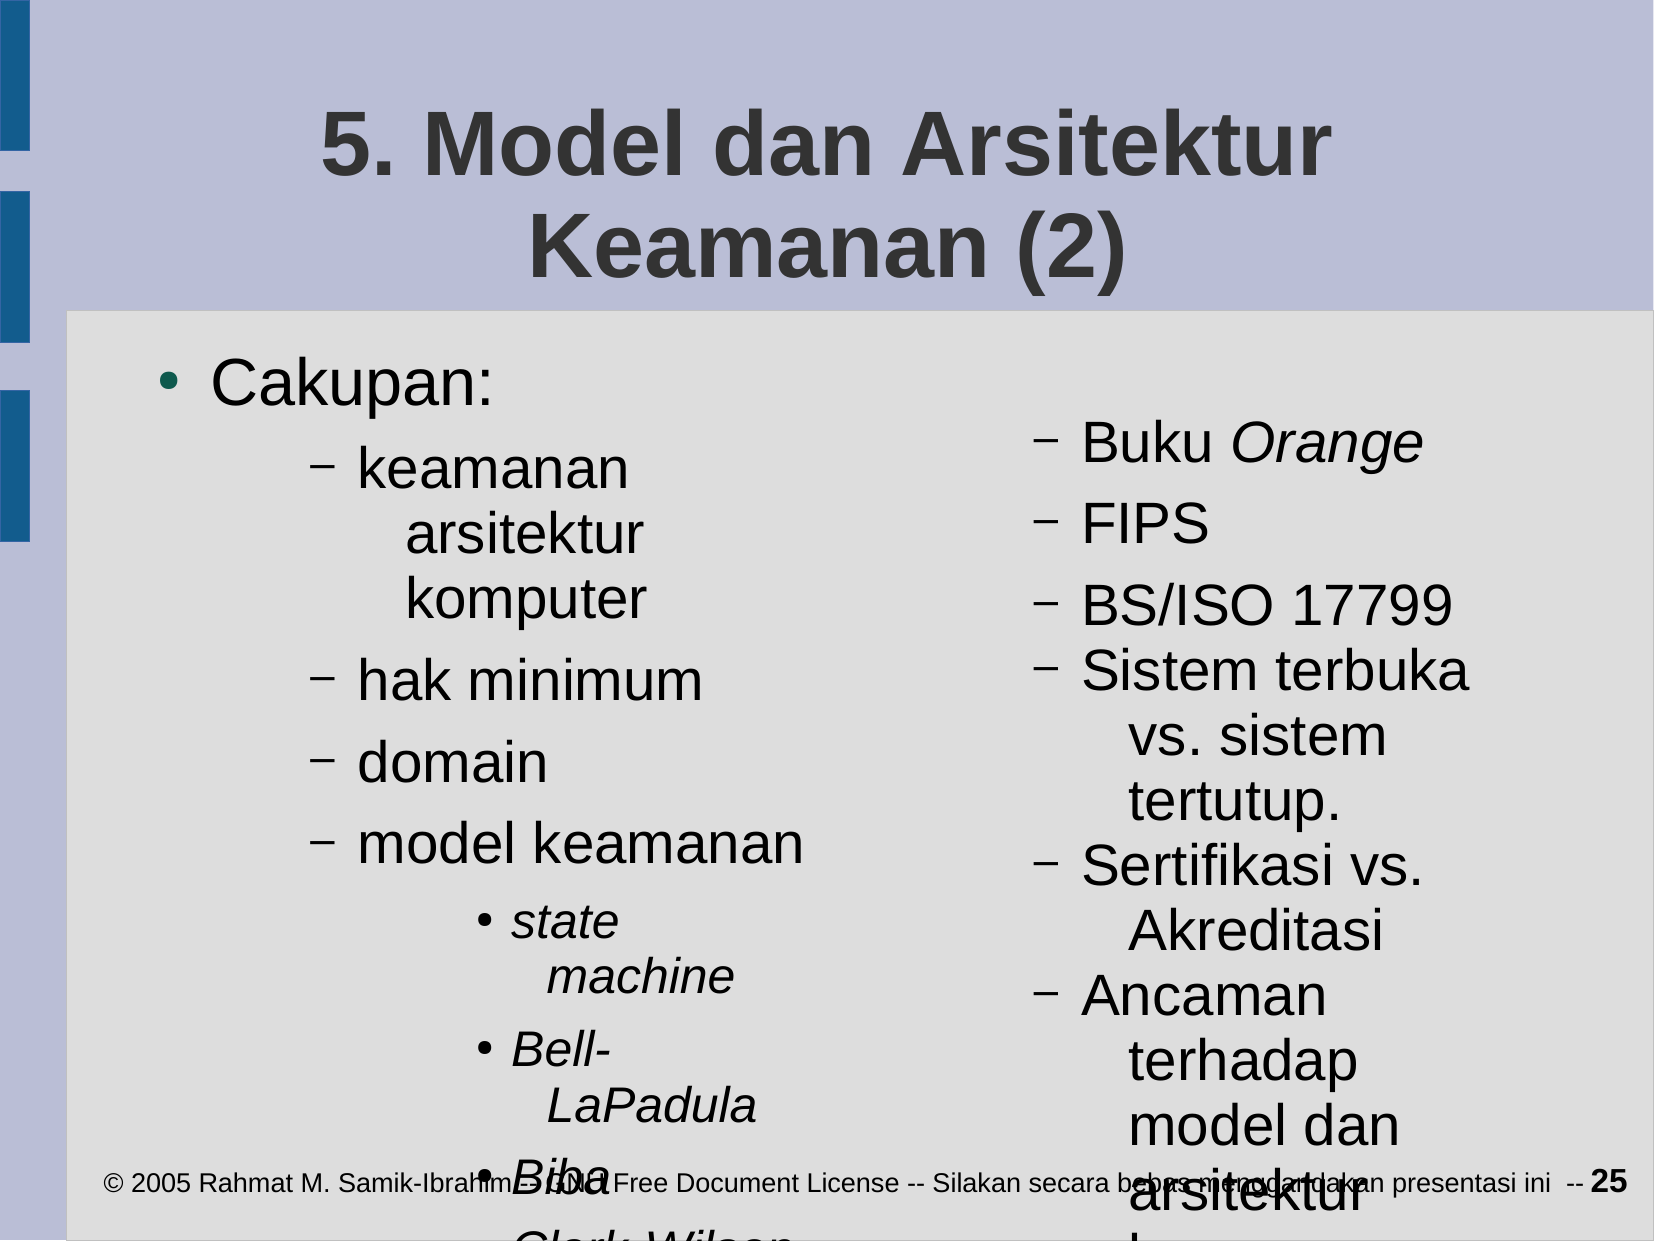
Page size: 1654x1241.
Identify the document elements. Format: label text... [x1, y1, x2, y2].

list Buku Orange FIPS BS/ISO 17799 Sistem terbuka vs. sistem tertutup. Sertifikasi vs. Akreditasi Ancaman terhadap model dan arsitektur keamanan [845, 409, 1535, 1191]
list Cakupan: keamanan arsitektur komputer hak minimum domain model keamanan state machine Bell-LaPadula Biba Clark-Wilson [121, 344, 811, 1127]
title 5. Model dan Arsitektur Keamanan (2) [121, 91, 1534, 299]
